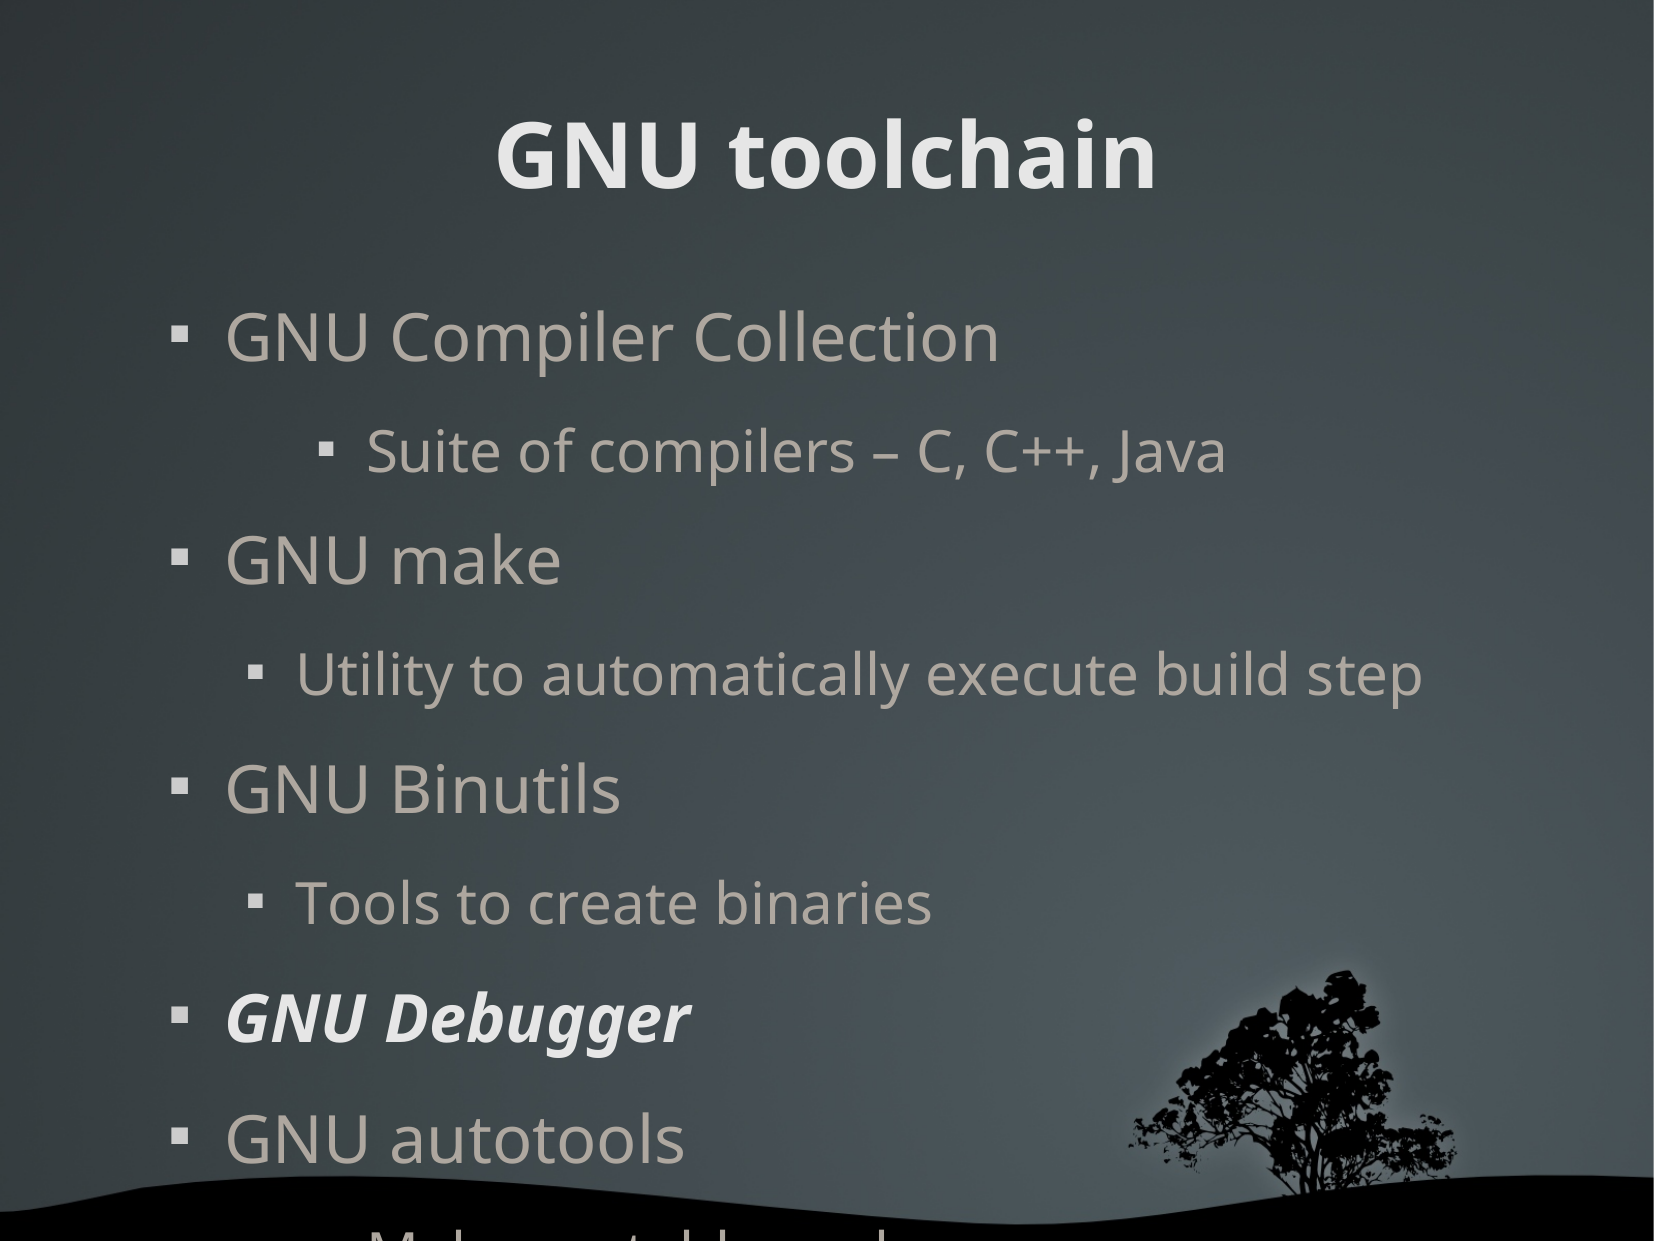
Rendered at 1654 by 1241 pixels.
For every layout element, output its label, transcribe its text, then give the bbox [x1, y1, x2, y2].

list GNU Compiler Collection Suite of compilers – C, C++, Java GNU make Utility to automatically execute build step GNU Binutils Tools to create binaries GNU Debugger GNU autotools Make portable packages [82, 290, 1571, 1159]
picture [0, 0, 1654, 1241]
title GNU toolchain [82, 49, 1571, 257]
